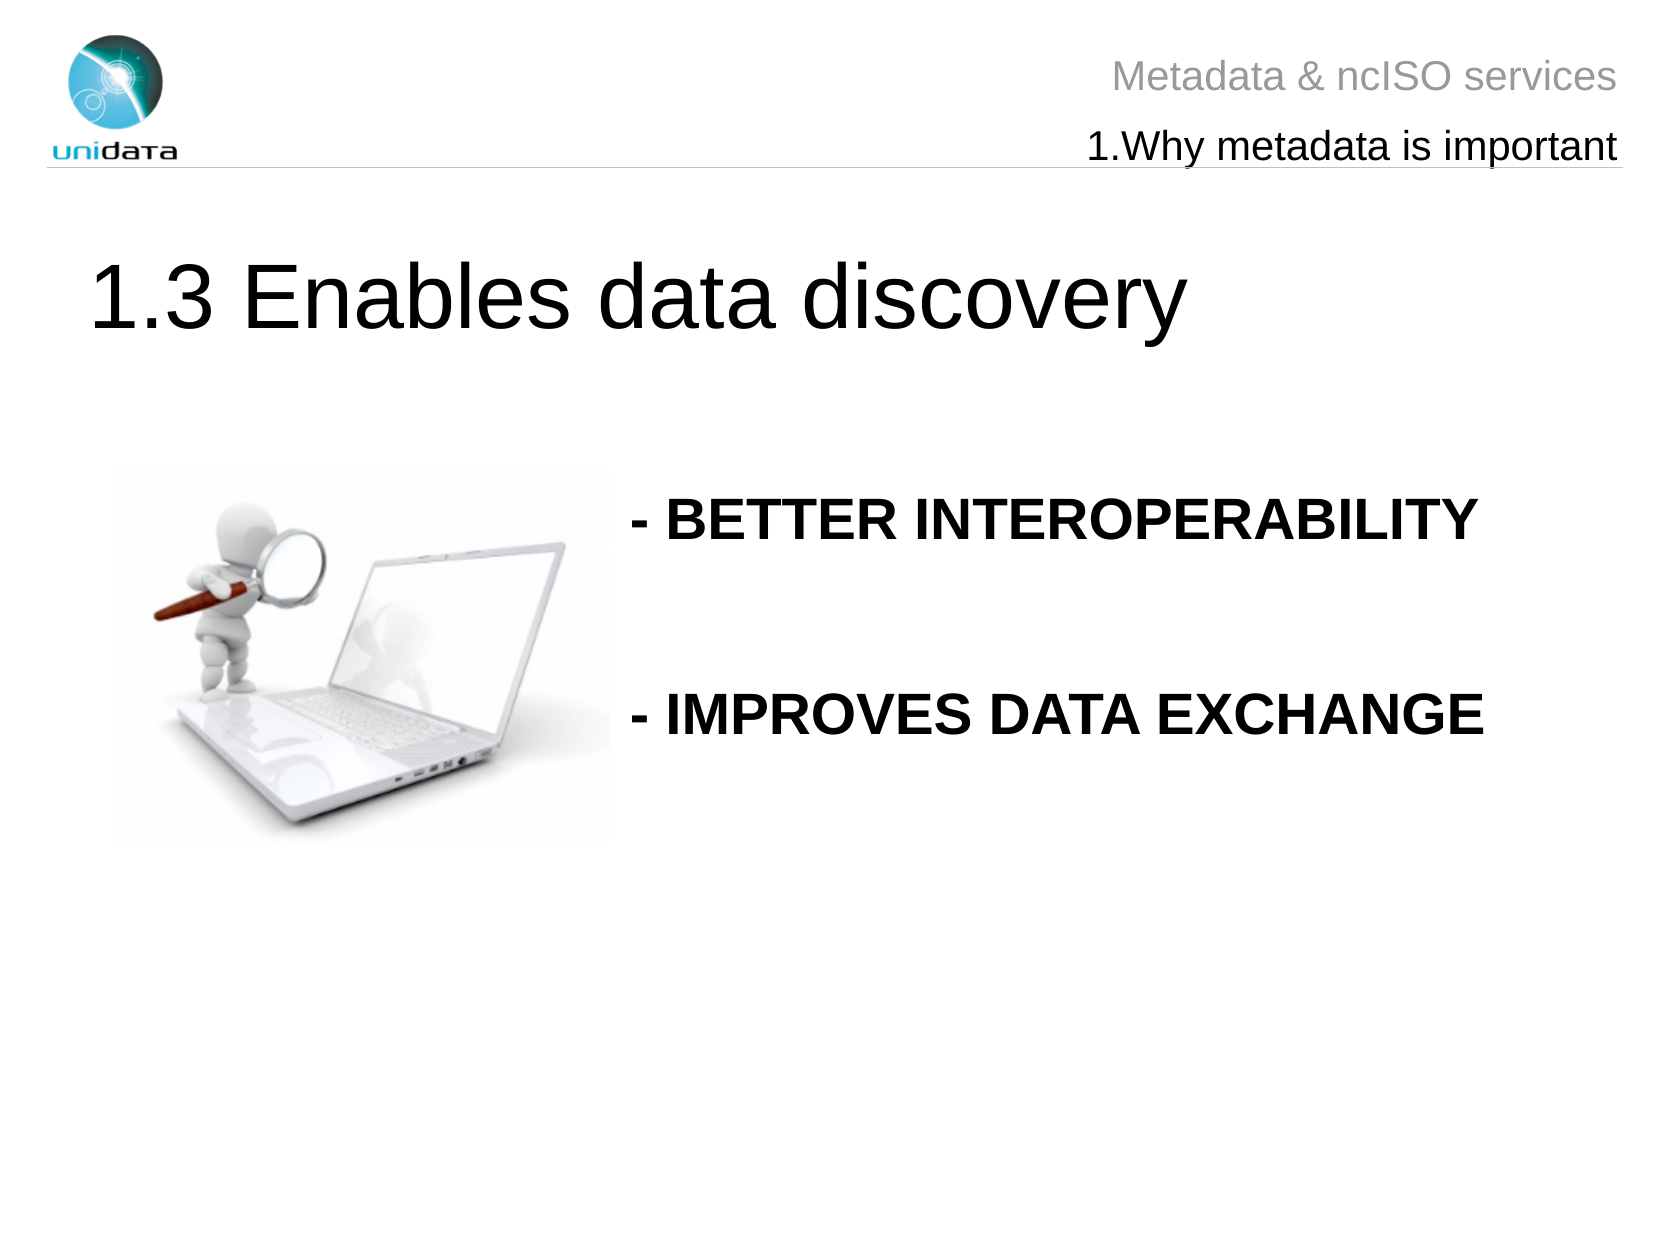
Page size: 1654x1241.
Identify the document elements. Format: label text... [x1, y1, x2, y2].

title 1.3 Enables data discovery [88, 168, 1577, 375]
text_box - BETTER INTEROPERABILITY - IMPROVES DATA EXCHANGE [615, 479, 1591, 975]
title Metadata & ncISO services 1.Why metadata is important [980, 41, 1618, 158]
picture [94, 449, 631, 853]
picture [41, 23, 188, 174]
